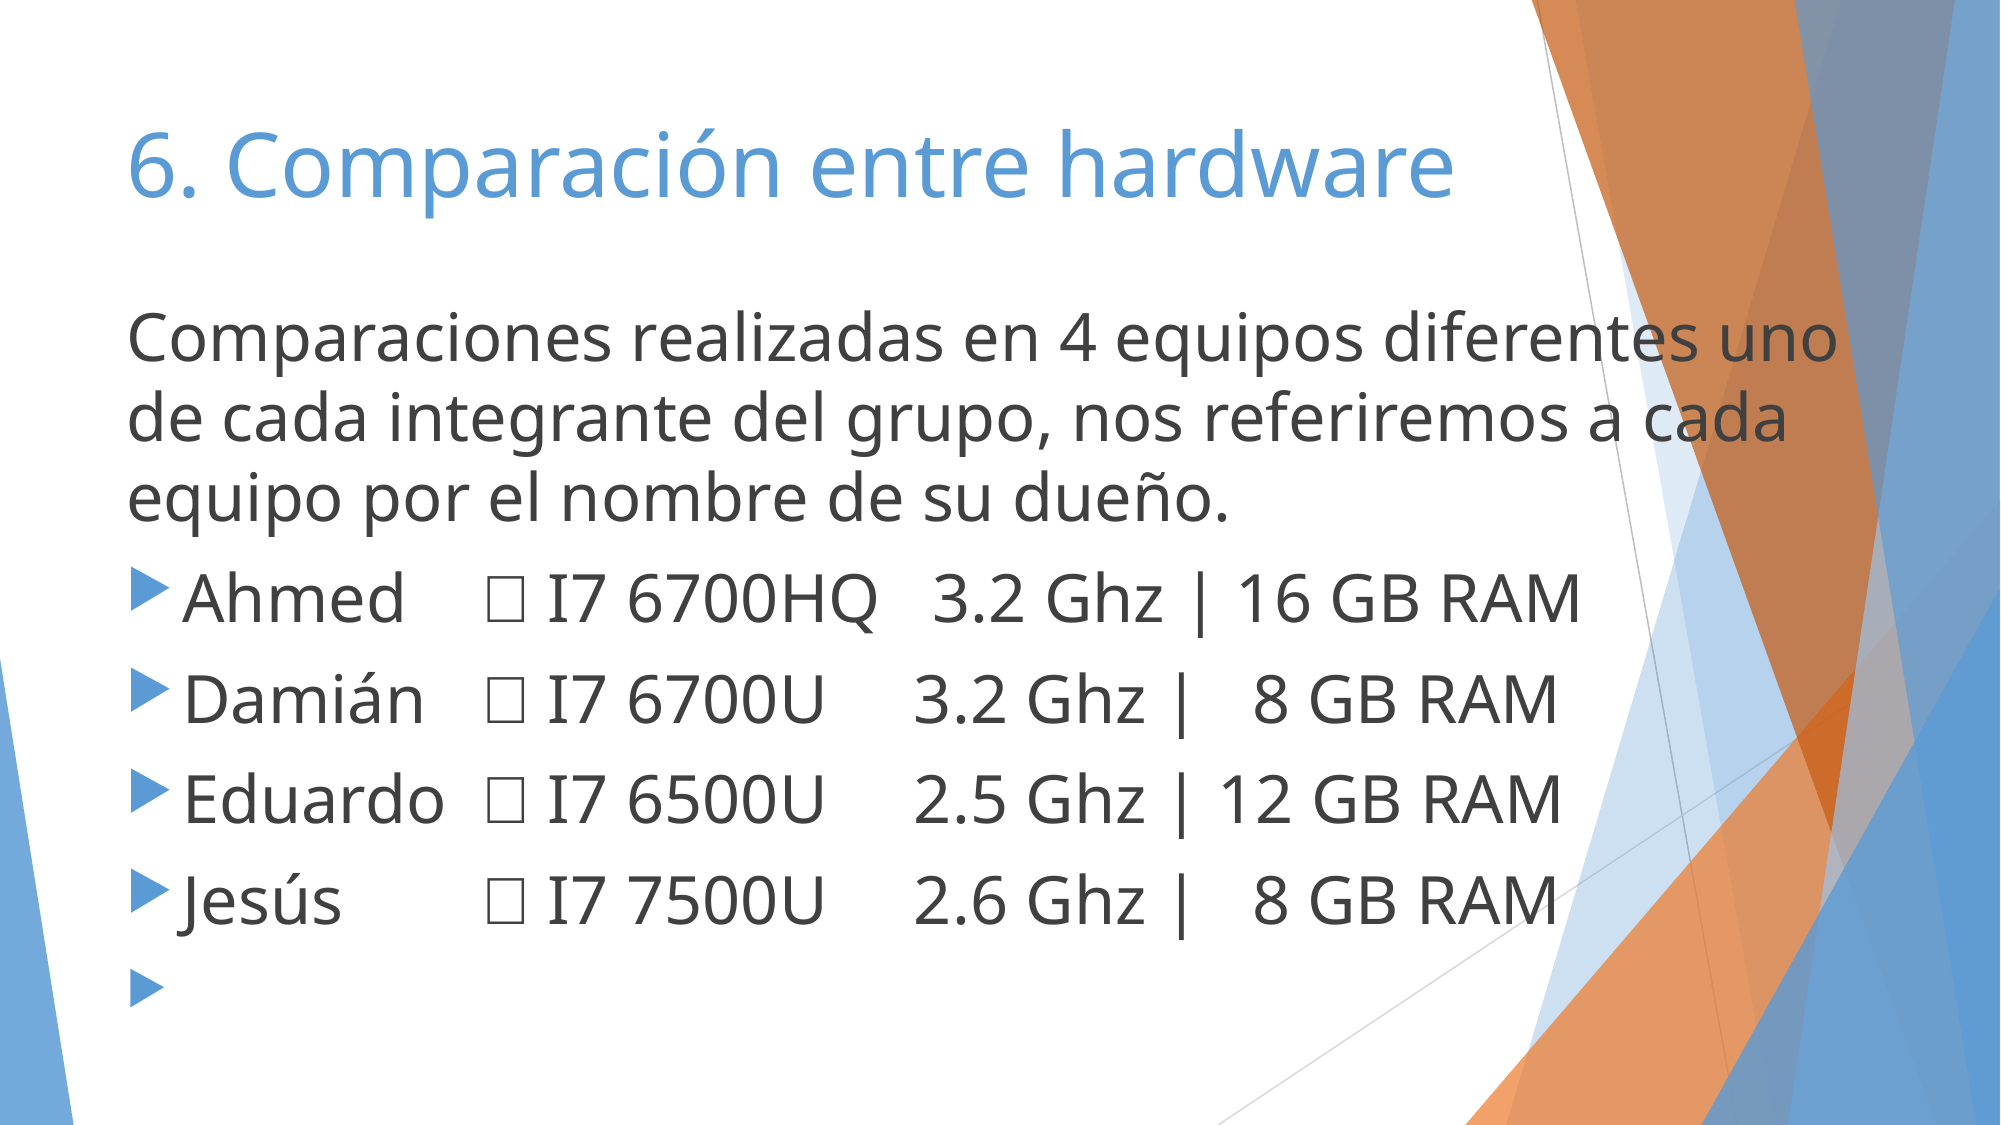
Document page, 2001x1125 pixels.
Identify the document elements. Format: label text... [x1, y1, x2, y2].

title 6. Comparación entre hardware [111, 99, 1522, 245]
list Comparaciones realizadas en 4 equipos diferentes uno de cada integrante del grupo, nos referiremos a cada equipo por el nombre de su dueño. Ahmed  I7 6700HQ 3.2 Ghz | 16 GB RAM Damián  I7 6700U 3.2 Ghz | 8 GB RAM Eduardo  I7 6500U 2.5 Ghz | 12 GB RAM Jesús  I7 7500U 2.6 Ghz | 8 GB RAM [111, 286, 1893, 1051]
